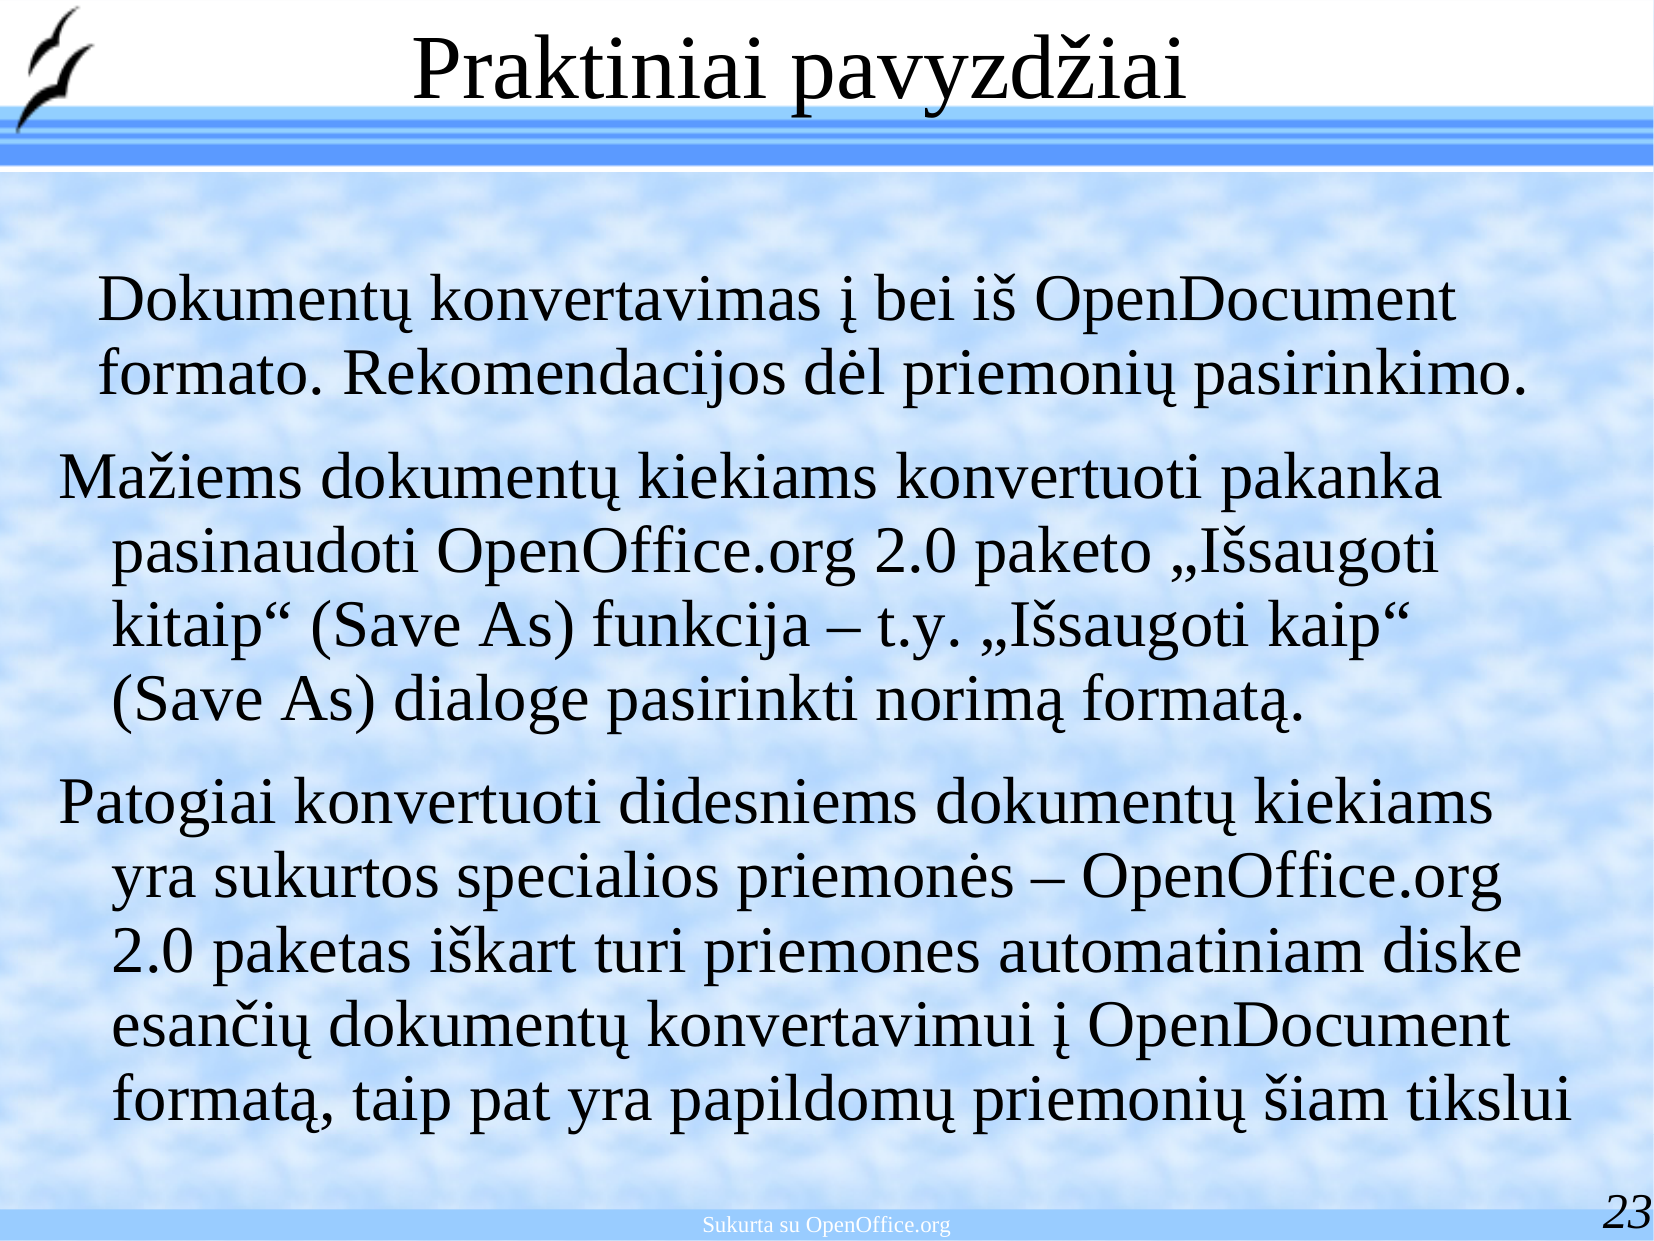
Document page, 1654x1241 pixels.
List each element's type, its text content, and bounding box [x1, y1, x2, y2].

picture [0, 0, 1654, 1209]
title Praktiniai pavyzdžiai [94, 0, 1507, 137]
list Dokumentų konvertavimas į bei iš OpenDocument formato. Rekomendacijos dėl priemonių pasirinkimo. Mažiems dokumentų kiekiams konvertuoti pakanka pasinaudoti OpenOffice.org 2.0 paketo „Išsaugoti kitaip“ (Save As) funkcija – t.y. „Išsaugoti kaip“ (Save As) dialoge pasirinkti norimą formatą. Patogiai konvertuoti didesniems dokumentų kiekiams yra sukurtos specialios priemonės – OpenOffice.org 2.0 paketas iškart turi priemones automatiniam diske esančių dokumentų konvertavimui į OpenDocument formatą, taip pat yra papildomų priemonių šiam tikslui [40, 261, 1578, 1209]
